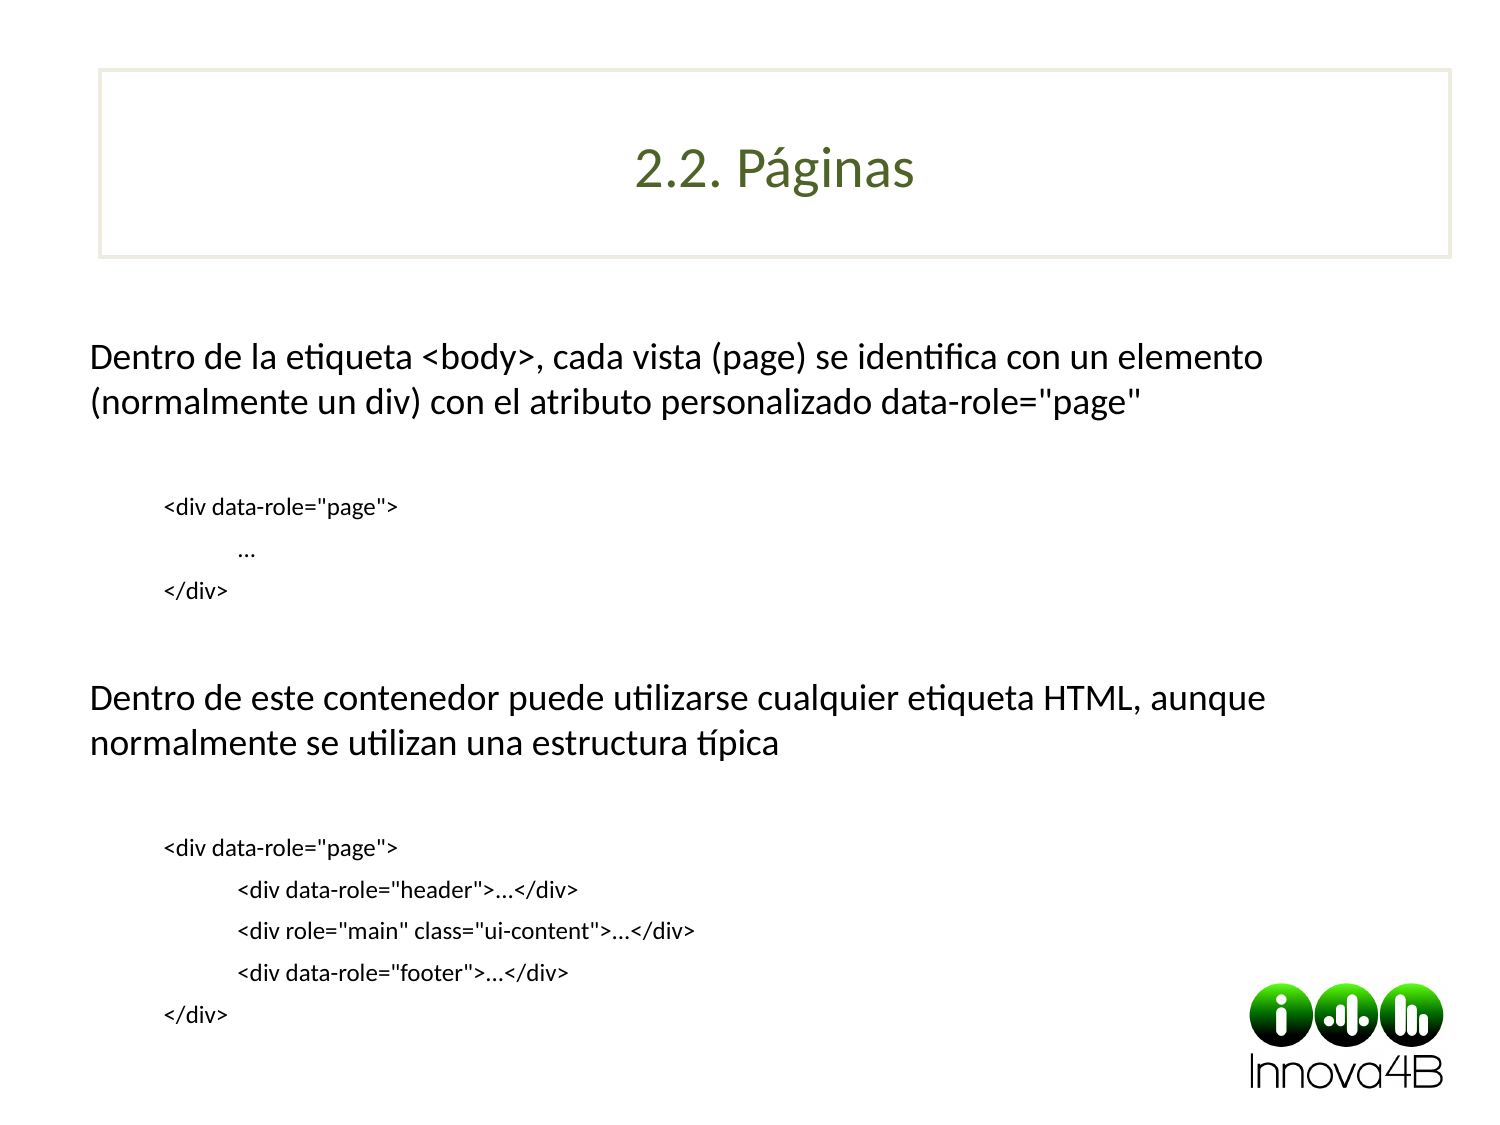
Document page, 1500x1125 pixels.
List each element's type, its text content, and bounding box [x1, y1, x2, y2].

text_box 2.2. Páginas [99, 70, 1450, 258]
text_box Dentro de la etiqueta <body>, cada vista (page) se identifica con un elemento (normalmente un div) con el atributo personalizado data-role="page" <div data-role="page"> ... </div> Dentro de este contenedor puede utilizarse cualquier etiqueta HTML, aunque normalmente se utilizan una estructura típica <div data-role="page"> <div data-role="header">...</div> <div role="main" class="ui-content">...</div> <div data-role="footer">...</div> </div> [74, 324, 1425, 1005]
picture [1246, 975, 1447, 1094]
